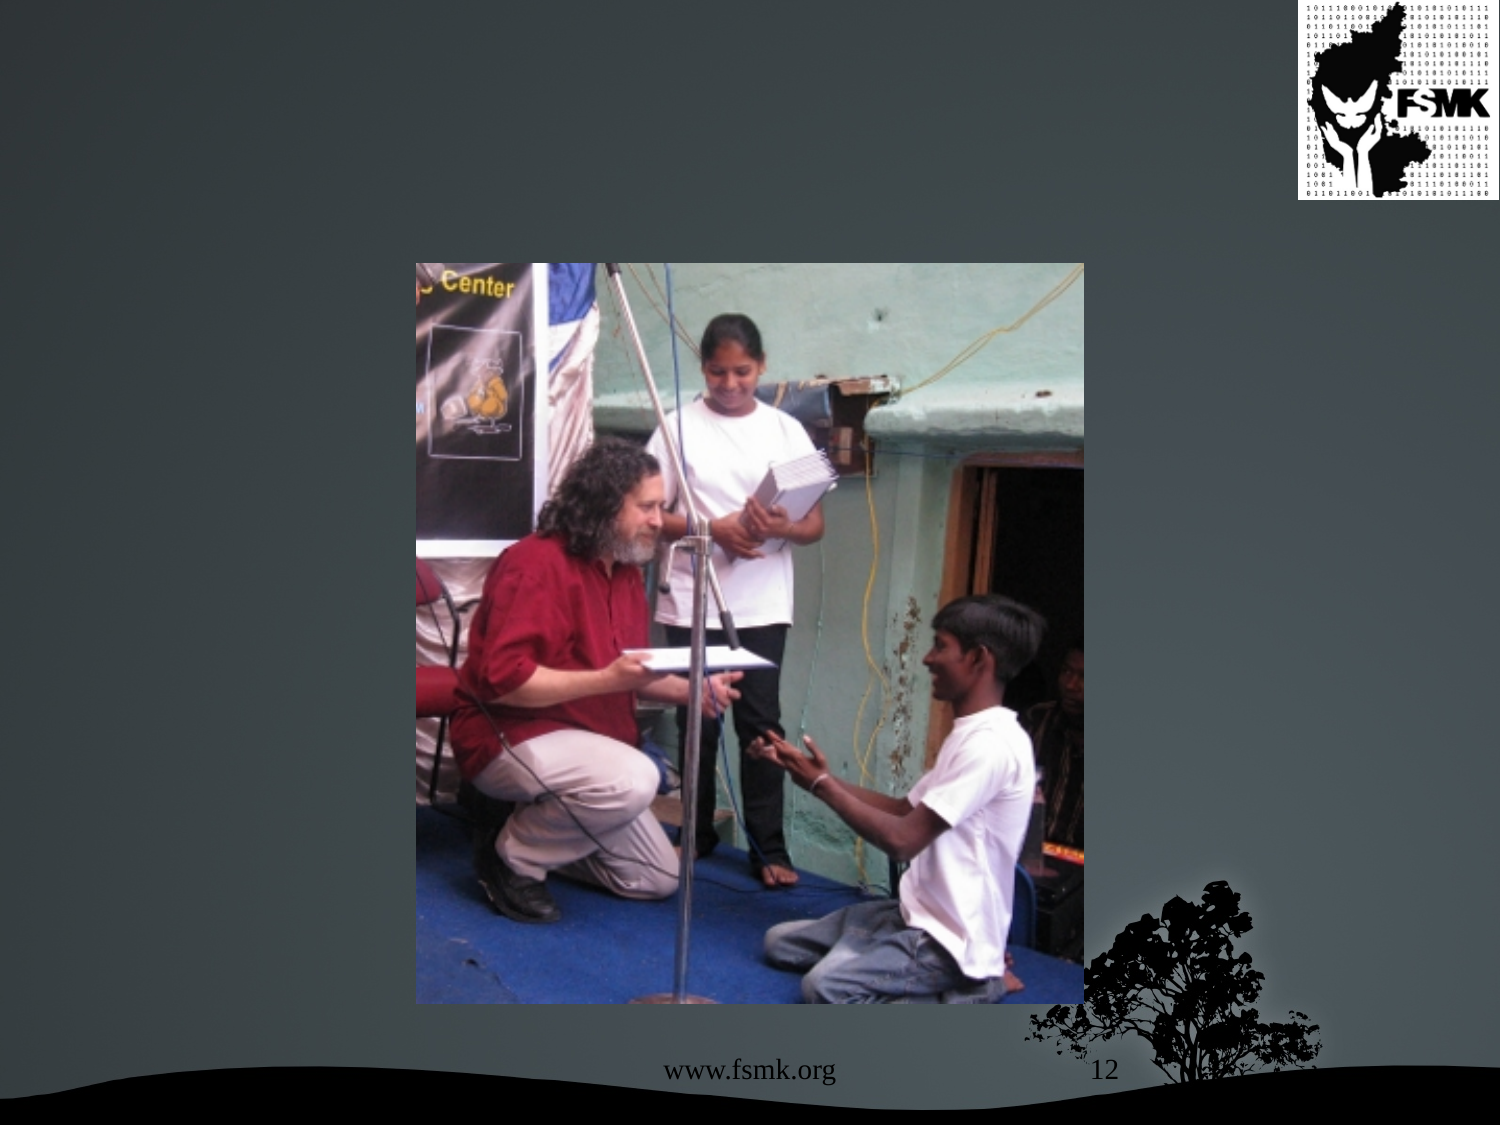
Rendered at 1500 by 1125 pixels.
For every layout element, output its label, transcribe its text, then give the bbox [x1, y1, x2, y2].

picture [0, 0, 1500, 1125]
text_box www.fsmk.org [512, 1042, 988, 1103]
text_box <number> [1074, 1042, 1425, 1103]
